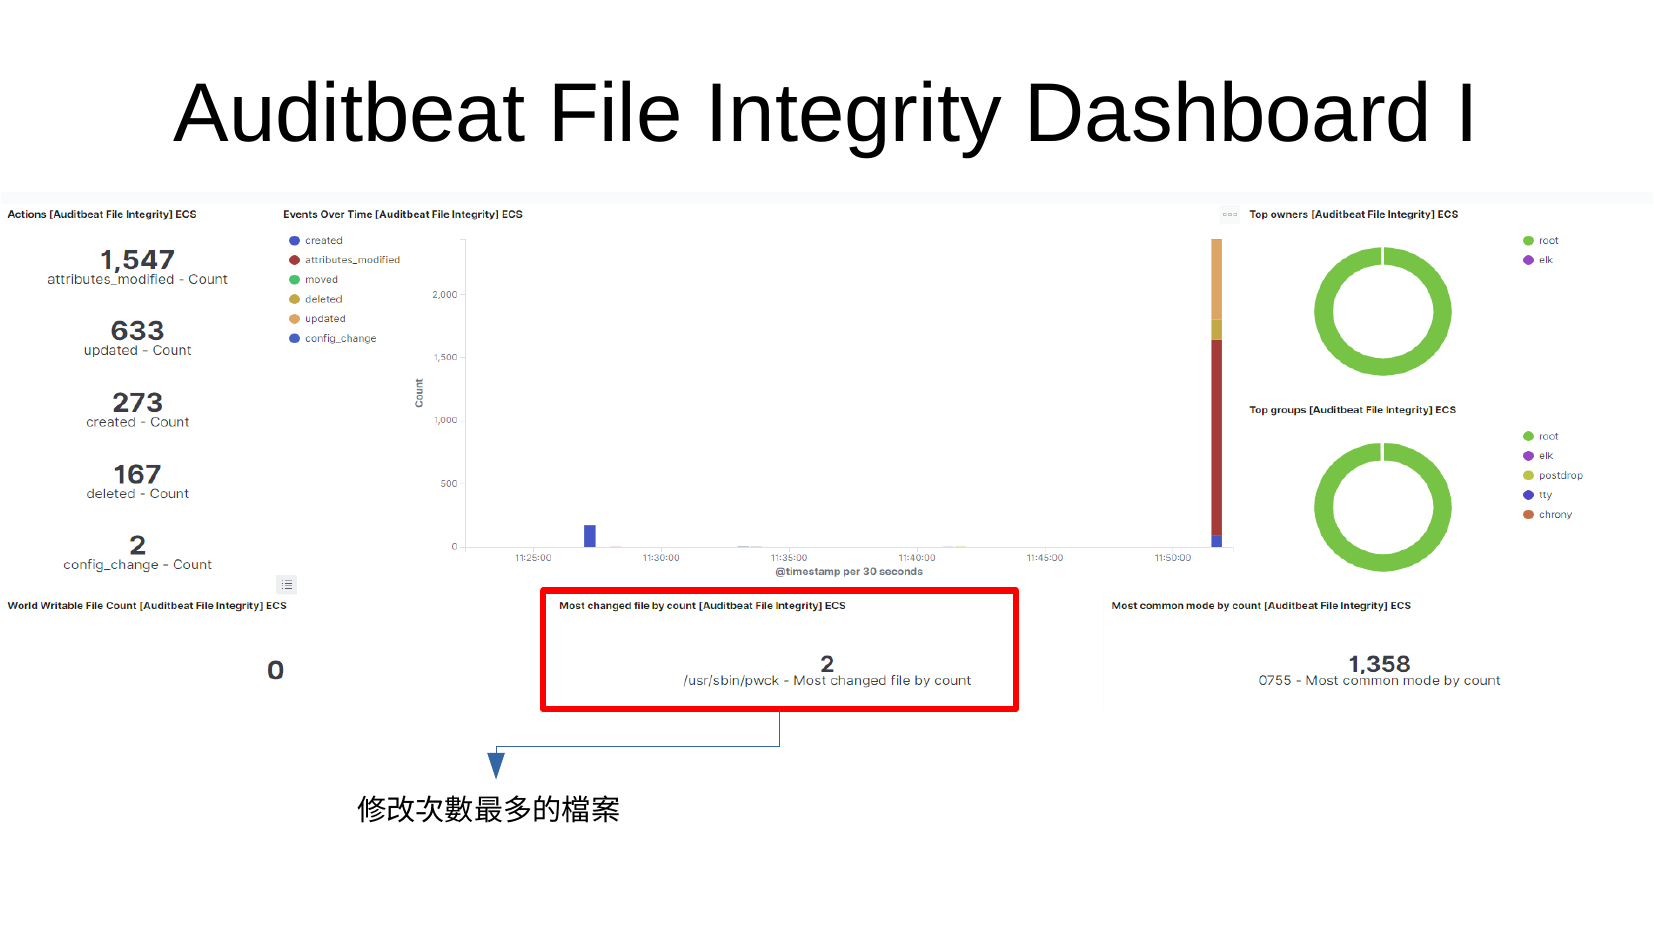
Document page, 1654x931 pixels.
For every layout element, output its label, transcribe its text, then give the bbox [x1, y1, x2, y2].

picture [1, 192, 1654, 709]
text_box Auditbeat File Integrity Dashboard I [85, 59, 1568, 192]
picture [546, 594, 1013, 706]
text_box 修改次數最多的檔案 [342, 779, 650, 839]
